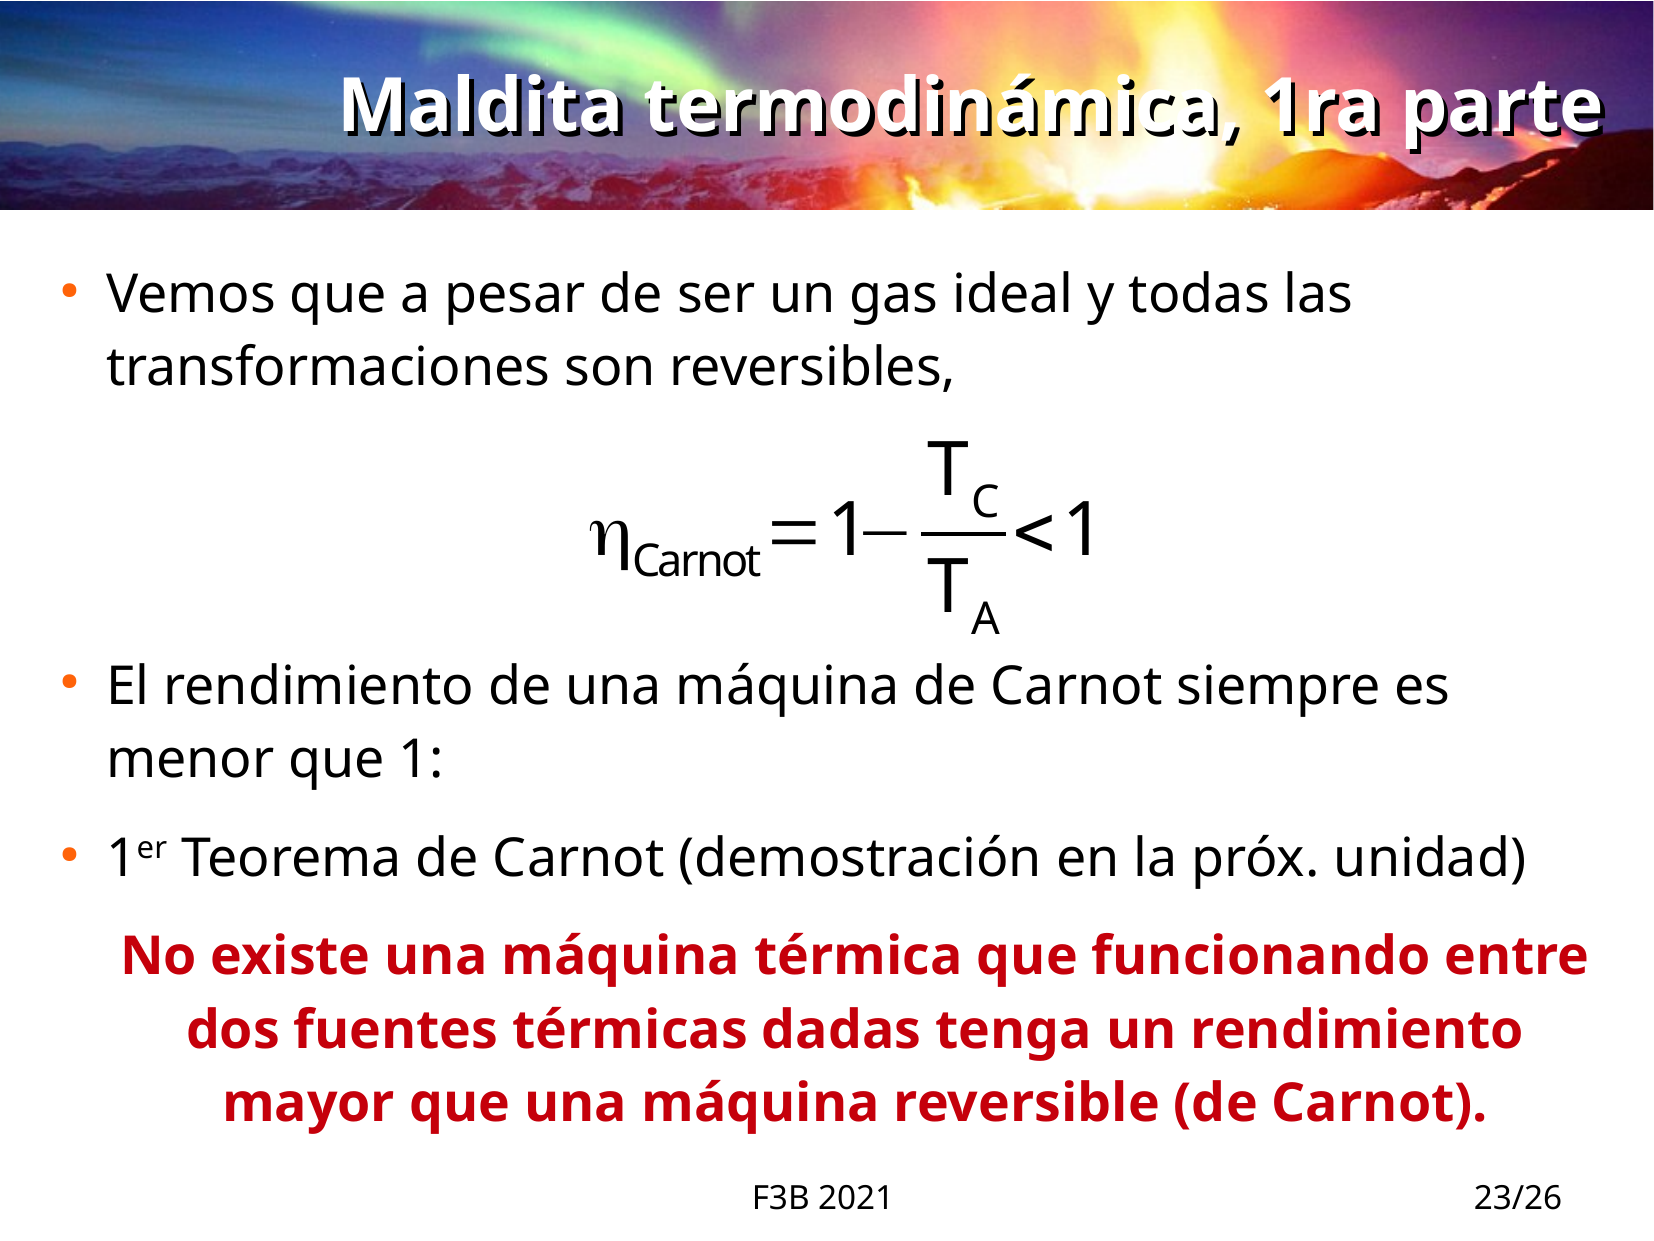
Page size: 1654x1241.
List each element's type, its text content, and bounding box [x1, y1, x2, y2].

title Maldita termodinámica, 1ra parte [45, 15, 1606, 191]
chart [580, 423, 1096, 646]
list Vemos que a pesar de ser un gas ideal y todas las transformaciones son reversibles, El rendimiento de una máquina de Carnot siempre es menor que 1: 1er Teorema de Carnot (demostración en la próx. unidad) No existe una máquina térmica que funcionando entre dos fuentes térmicas dadas tenga un rendimiento mayor que una máquina reversible (de Carnot). [45, 255, 1606, 1156]
picture [0, 1, 1654, 210]
